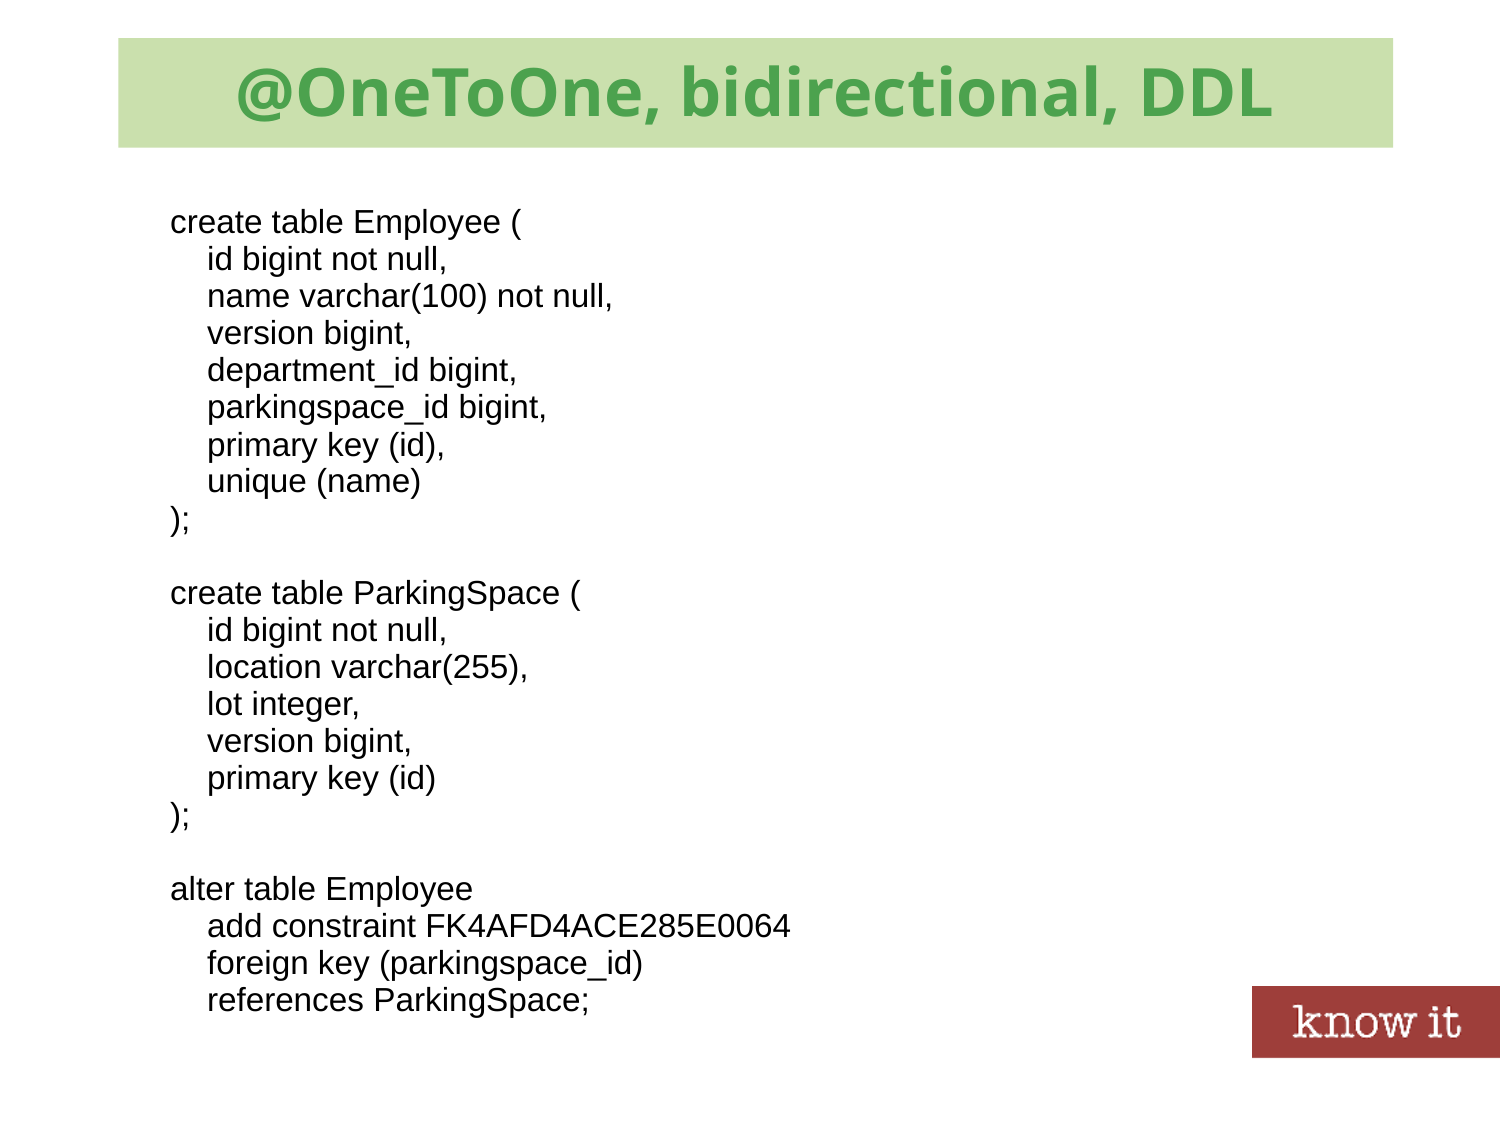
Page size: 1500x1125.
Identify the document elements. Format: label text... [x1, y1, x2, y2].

text_box @OneToOne, bidirectional, DDL [118, 38, 1394, 148]
text_box create table Employee ( id bigint not null, name varchar(100) not null, version bigint, department_id bigint, parkingspace_id bigint, primary key (id), unique (name) ); create table ParkingSpace ( id bigint not null, location varchar(255), lot integer, version bigint, primary key (id) ); alter table Employee add constraint FK4AFD4ACE285E0064 foreign key (parkingspace_id) references ParkingSpace; [118, 196, 934, 1106]
picture [1252, 986, 1500, 1058]
